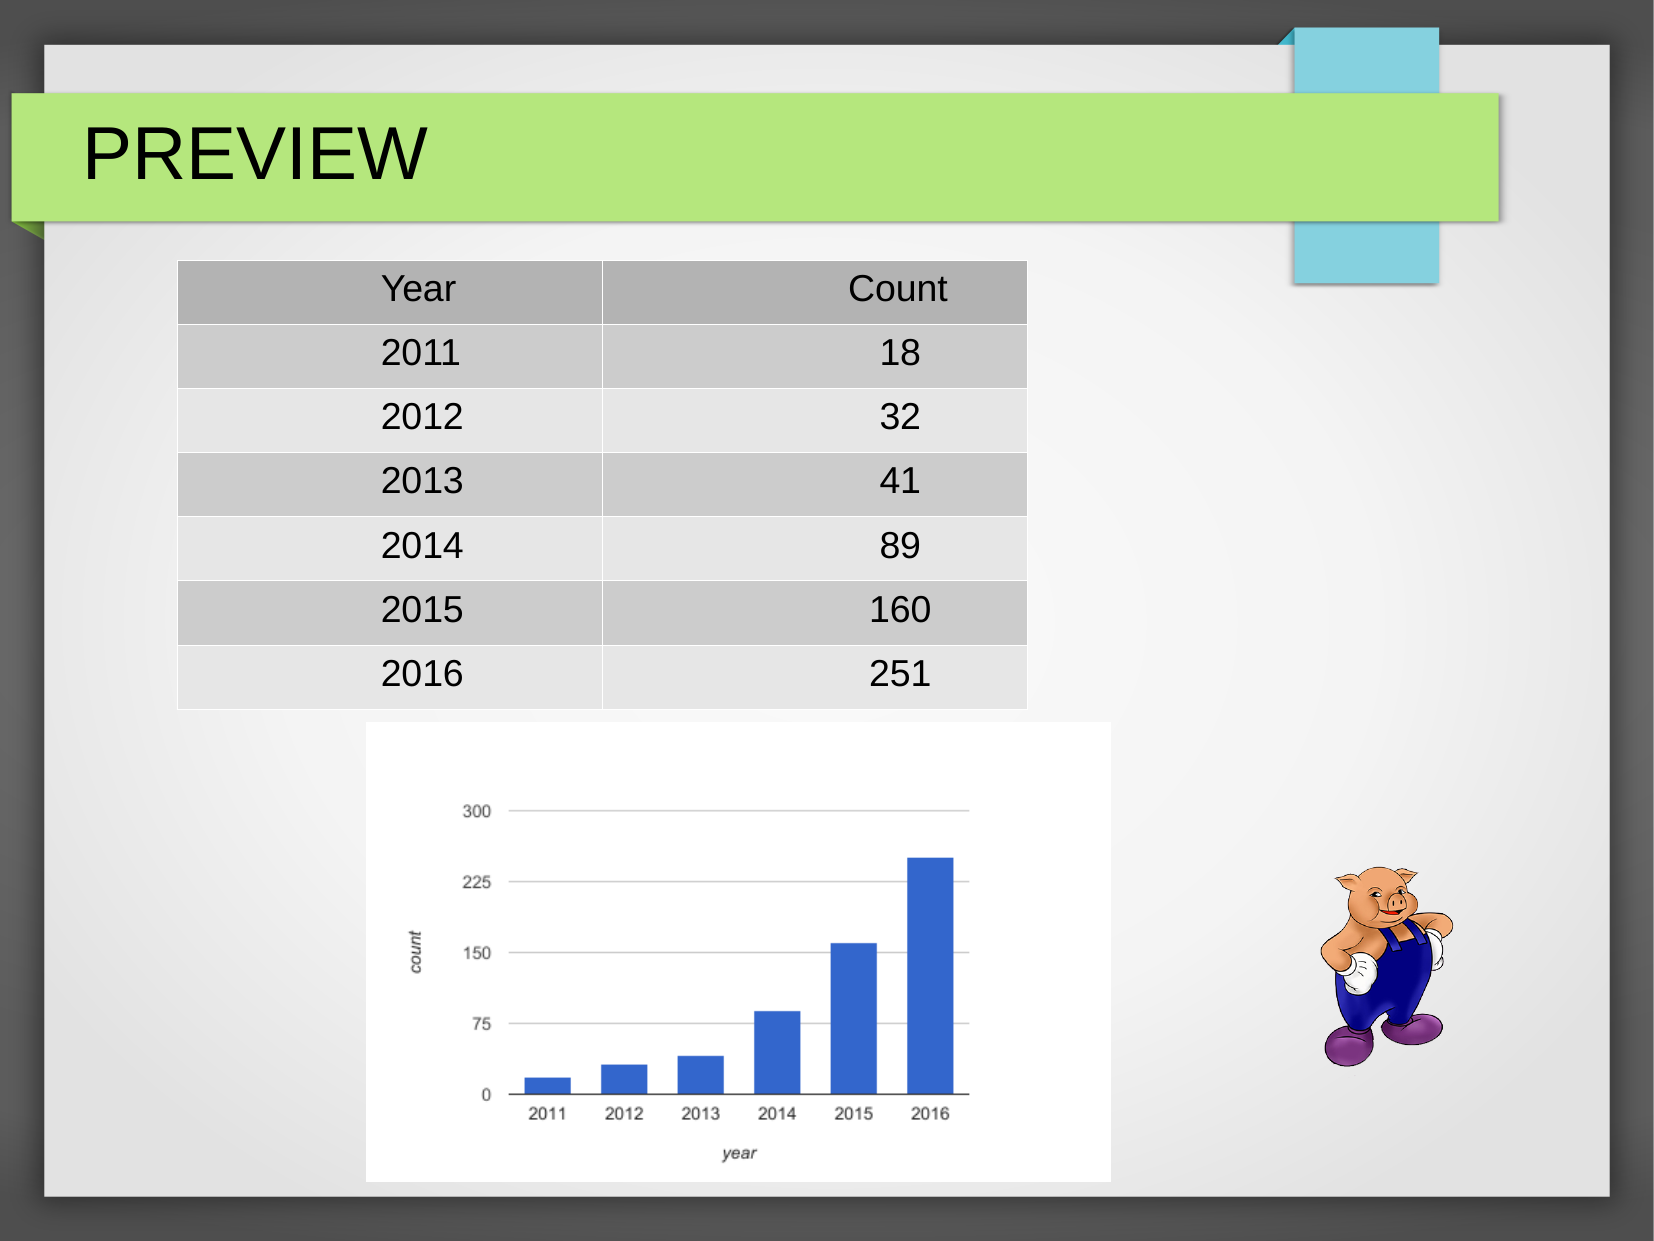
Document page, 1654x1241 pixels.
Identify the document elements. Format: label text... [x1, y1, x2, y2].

table_cell 2015 [178, 581, 602, 645]
table_cell 2014 [178, 517, 602, 580]
table_cell 89 [603, 517, 1027, 580]
table_cell 41 [603, 453, 1027, 516]
title PREVIEW [82, 94, 1264, 213]
table_header Count [603, 261, 1027, 324]
picture [0, 0, 1654, 1241]
table_header Year [178, 261, 602, 324]
table_cell 2012 [178, 389, 602, 452]
table_cell 18 [603, 325, 1027, 388]
table_cell 32 [603, 389, 1027, 452]
table_cell 251 [603, 646, 1027, 709]
table_cell 160 [603, 581, 1027, 645]
table_cell 2011 [178, 325, 602, 388]
table_cell 2016 [178, 646, 602, 709]
table_cell 2013 [178, 453, 602, 516]
